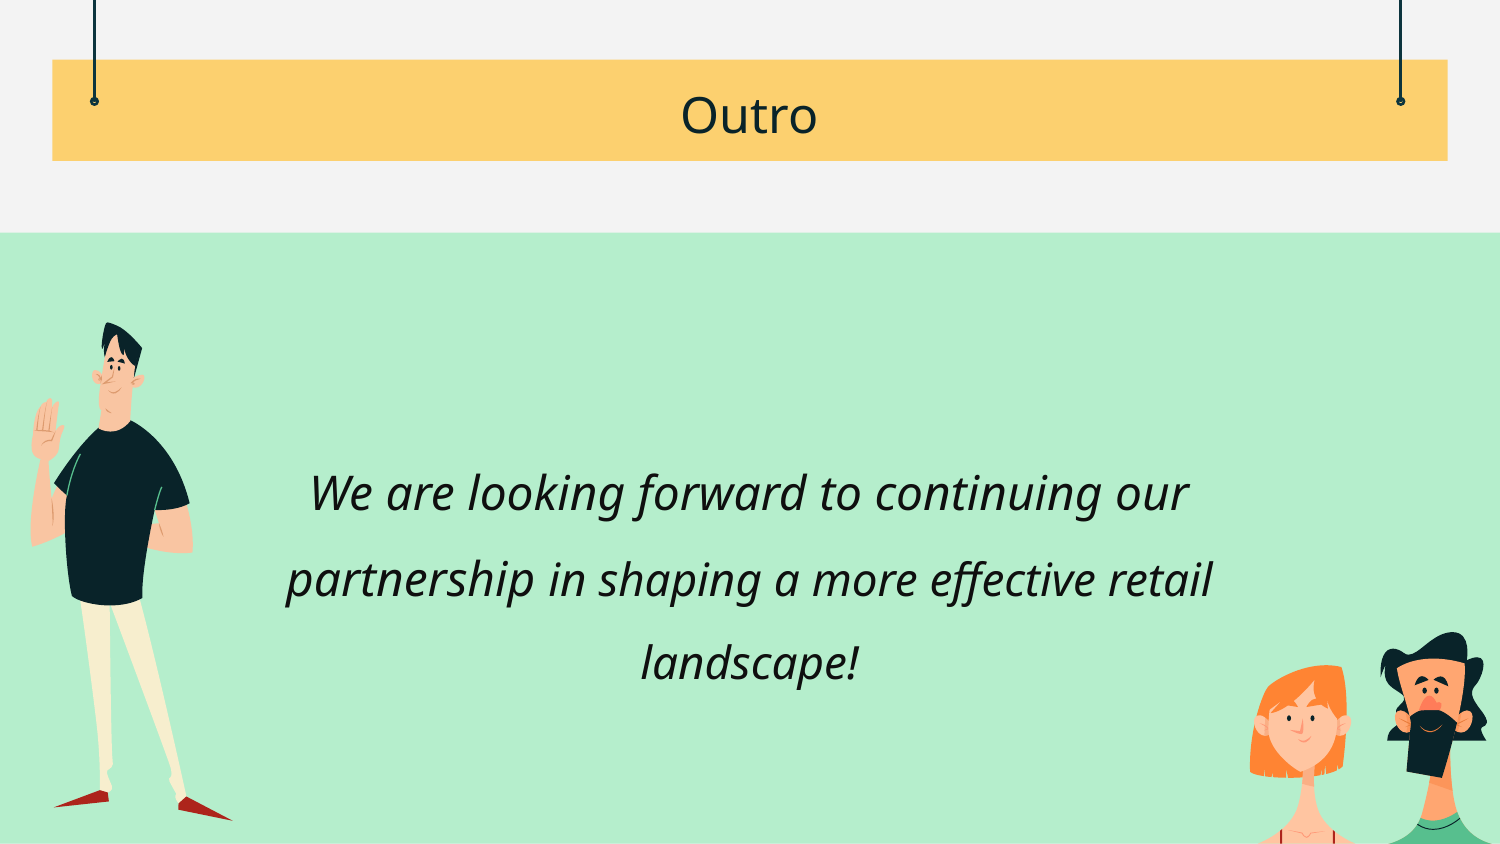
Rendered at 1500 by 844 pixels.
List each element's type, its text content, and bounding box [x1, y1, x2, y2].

text_box [1249, 665, 1356, 844]
text_box [30, 322, 233, 821]
text_box [1380, 632, 1492, 844]
list We are looking forward to continuing our partnership in shaping a more effective retail landscape! [225, 418, 1274, 633]
title Outro [225, 68, 1274, 164]
